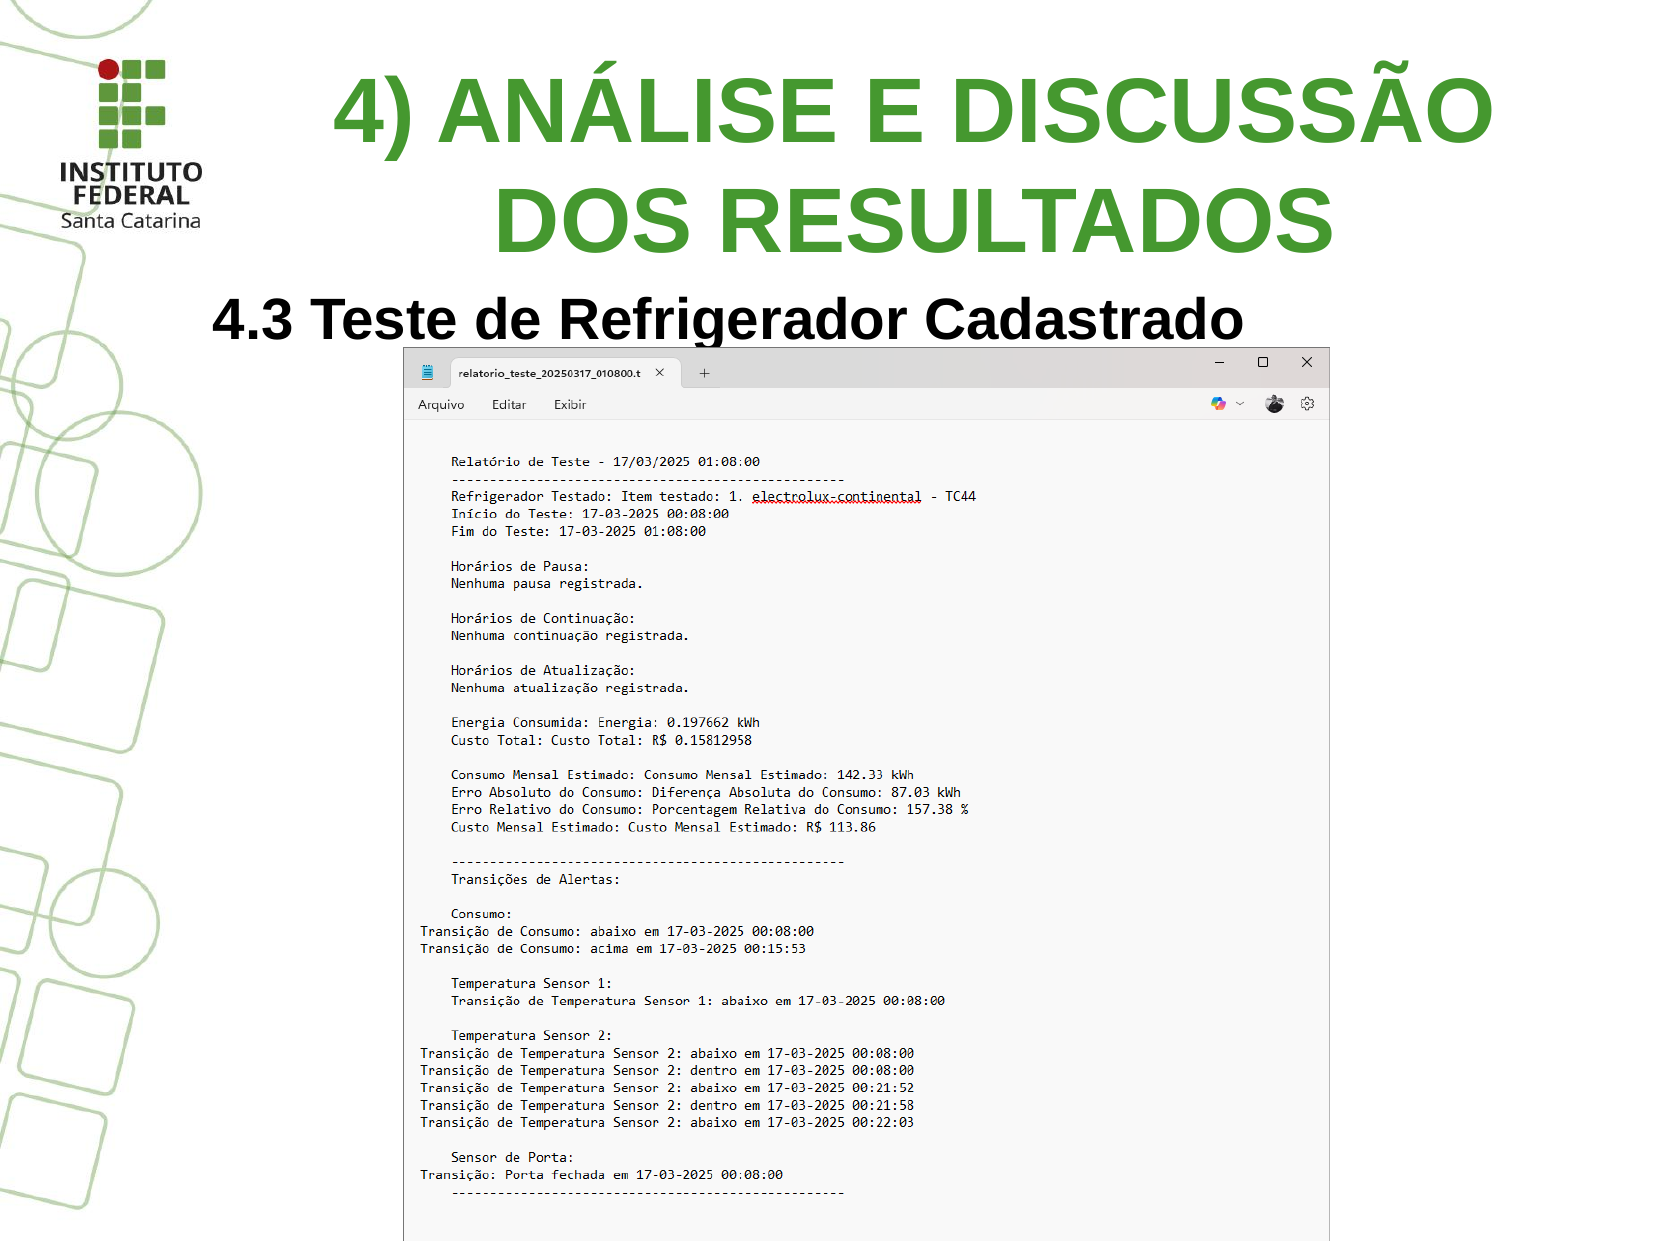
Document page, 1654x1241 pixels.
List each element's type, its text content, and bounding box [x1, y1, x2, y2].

list 4.3 Teste de Refrigerador Cadastrado [212, 186, 1460, 1183]
title 4) ANÁLISE E DISCUSSÃO DOS RESULTADOS [259, 50, 1571, 271]
picture [0, 0, 1654, 1241]
